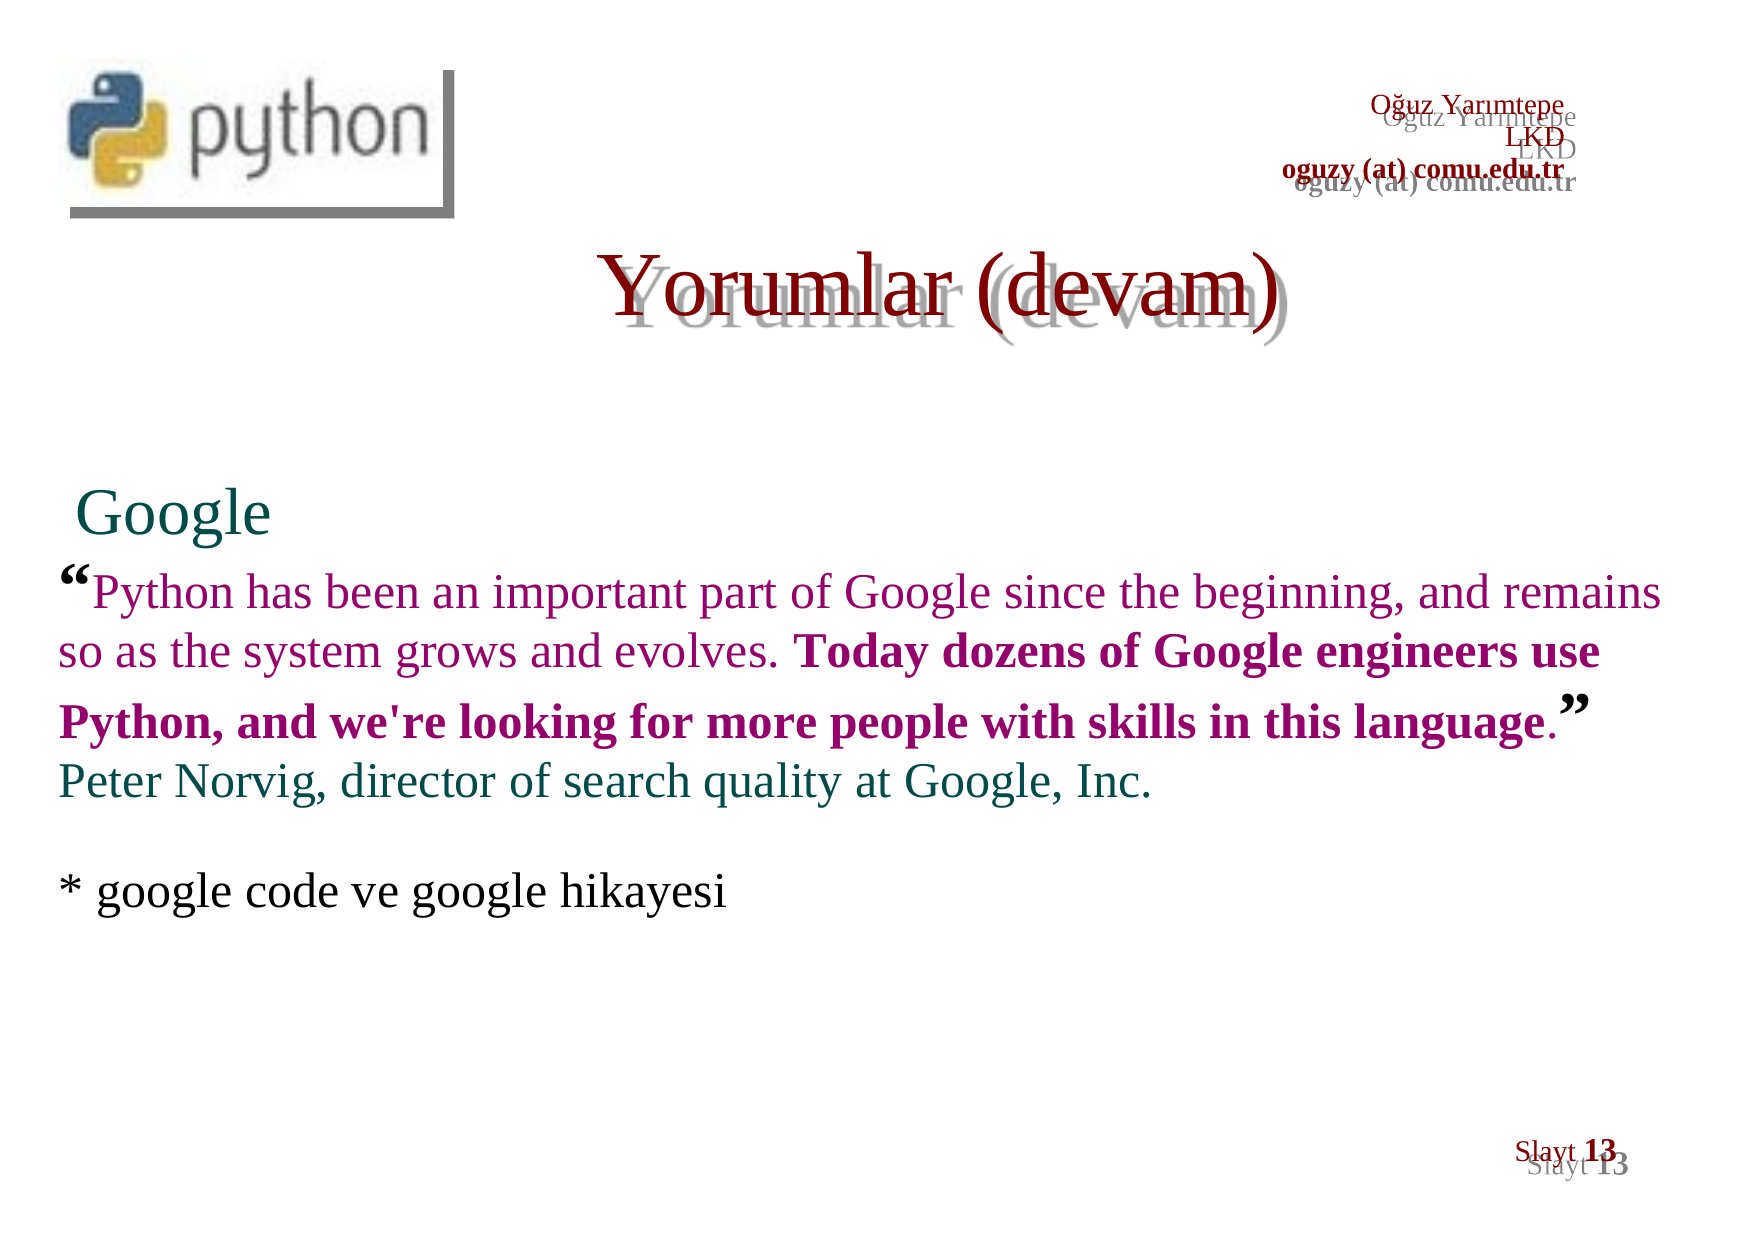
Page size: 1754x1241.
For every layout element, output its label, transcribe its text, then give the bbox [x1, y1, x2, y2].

title Yorumlar (devam) [194, 214, 1684, 355]
picture [59, 58, 443, 207]
subtitle Google “Python has been an important part of Google since the beginning, and remains so as the system grows and evolves. Today dozens of Google engineers use Python, and we're looking for more people with skills in this language.” Peter Norvig, director of search quality at Google, Inc. * google code ve google hikayesi [59, 360, 1695, 1034]
